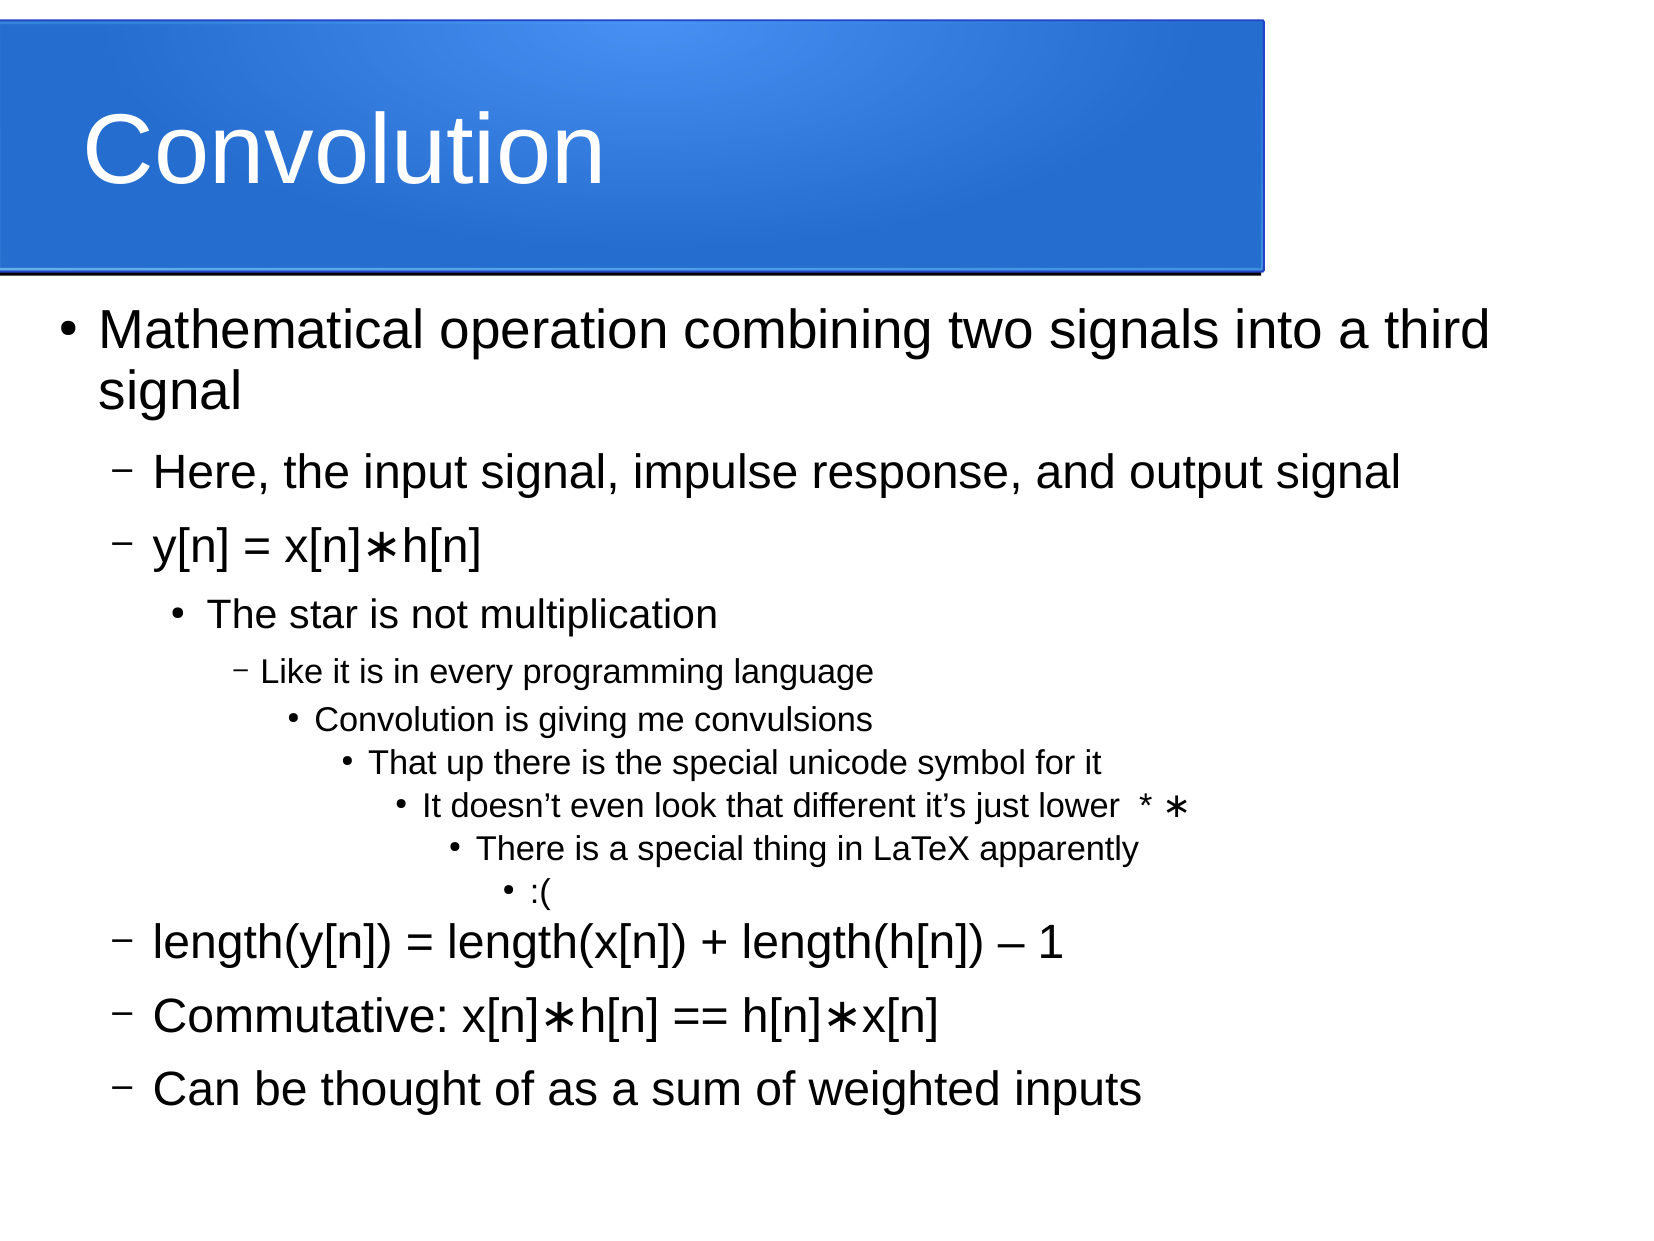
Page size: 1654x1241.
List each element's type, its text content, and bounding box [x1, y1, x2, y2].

title Convolution [82, 47, 1235, 252]
list Mathematical operation combining two signals into a third signal Here, the input signal, impulse response, and output signal y[n] = x[n]∗h[n] The star is not multiplication Like it is in every programming language Convolution is giving me convulsions That up there is the special unicode symbol for it It doesn’t even look that different it’s just lower * ∗ There is a special thing in LaTeX apparently :( length(y[n]) = length(x[n]) + length(h[n]) – 1 Commutative: x[n]∗h[n] == h[n]∗x[n] Can be thought of as a sum of weighted inputs [45, 299, 1621, 1126]
